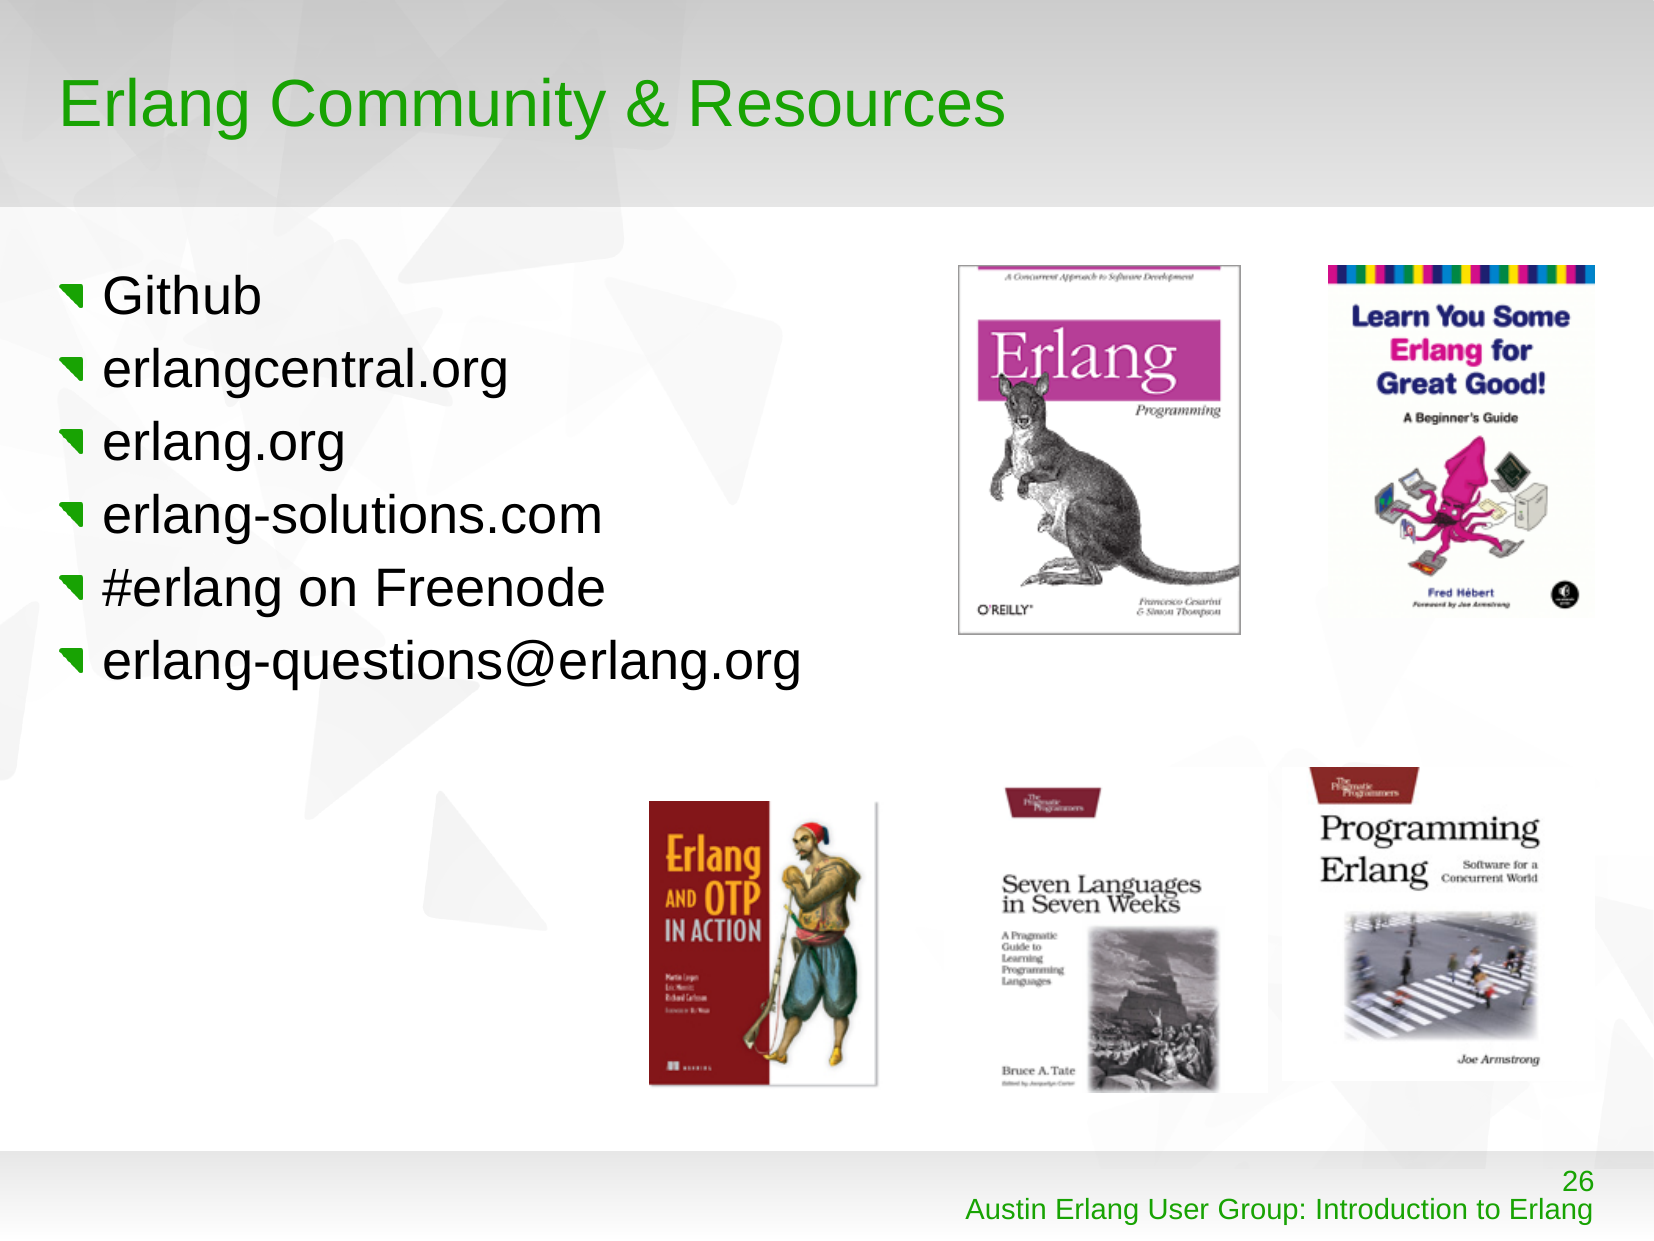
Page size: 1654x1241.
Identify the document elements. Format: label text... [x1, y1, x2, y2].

picture [649, 801, 884, 1093]
picture [944, 767, 1268, 1093]
picture [0, 0, 783, 931]
list Github erlangcentral.org erlang.org erlang-solutions.com #erlang on Freenode erlang-questions@erlang.org [59, 265, 1595, 1114]
picture [958, 265, 1241, 635]
title Erlang Community & Resources [59, 29, 1595, 178]
picture [915, 265, 1654, 1169]
